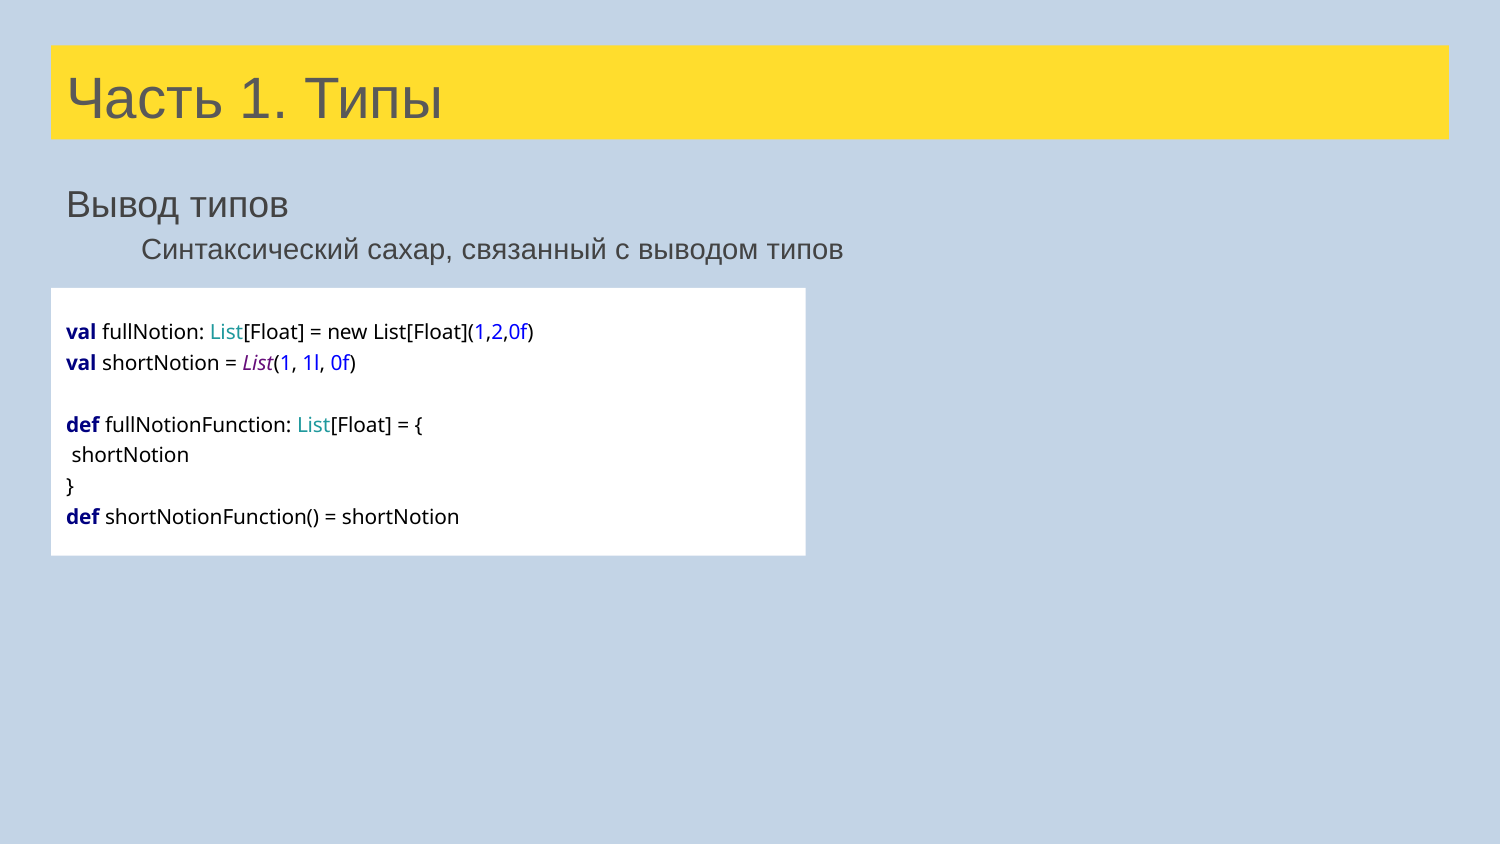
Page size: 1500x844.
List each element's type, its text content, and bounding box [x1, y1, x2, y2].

text_box Вывод типов Синтаксический сахар, связанный с выводом типов [51, 154, 1449, 292]
text_box val fullNotion: List[Float] = new List[Float](1,2,0f) val shortNotion = List(1, 1l, 0f) def fullNotionFunction: List[Float] = { shortNotion } def shortNotionFunction() = shortNotion [51, 292, 806, 556]
title Часть 1. Типы [51, 45, 1449, 140]
